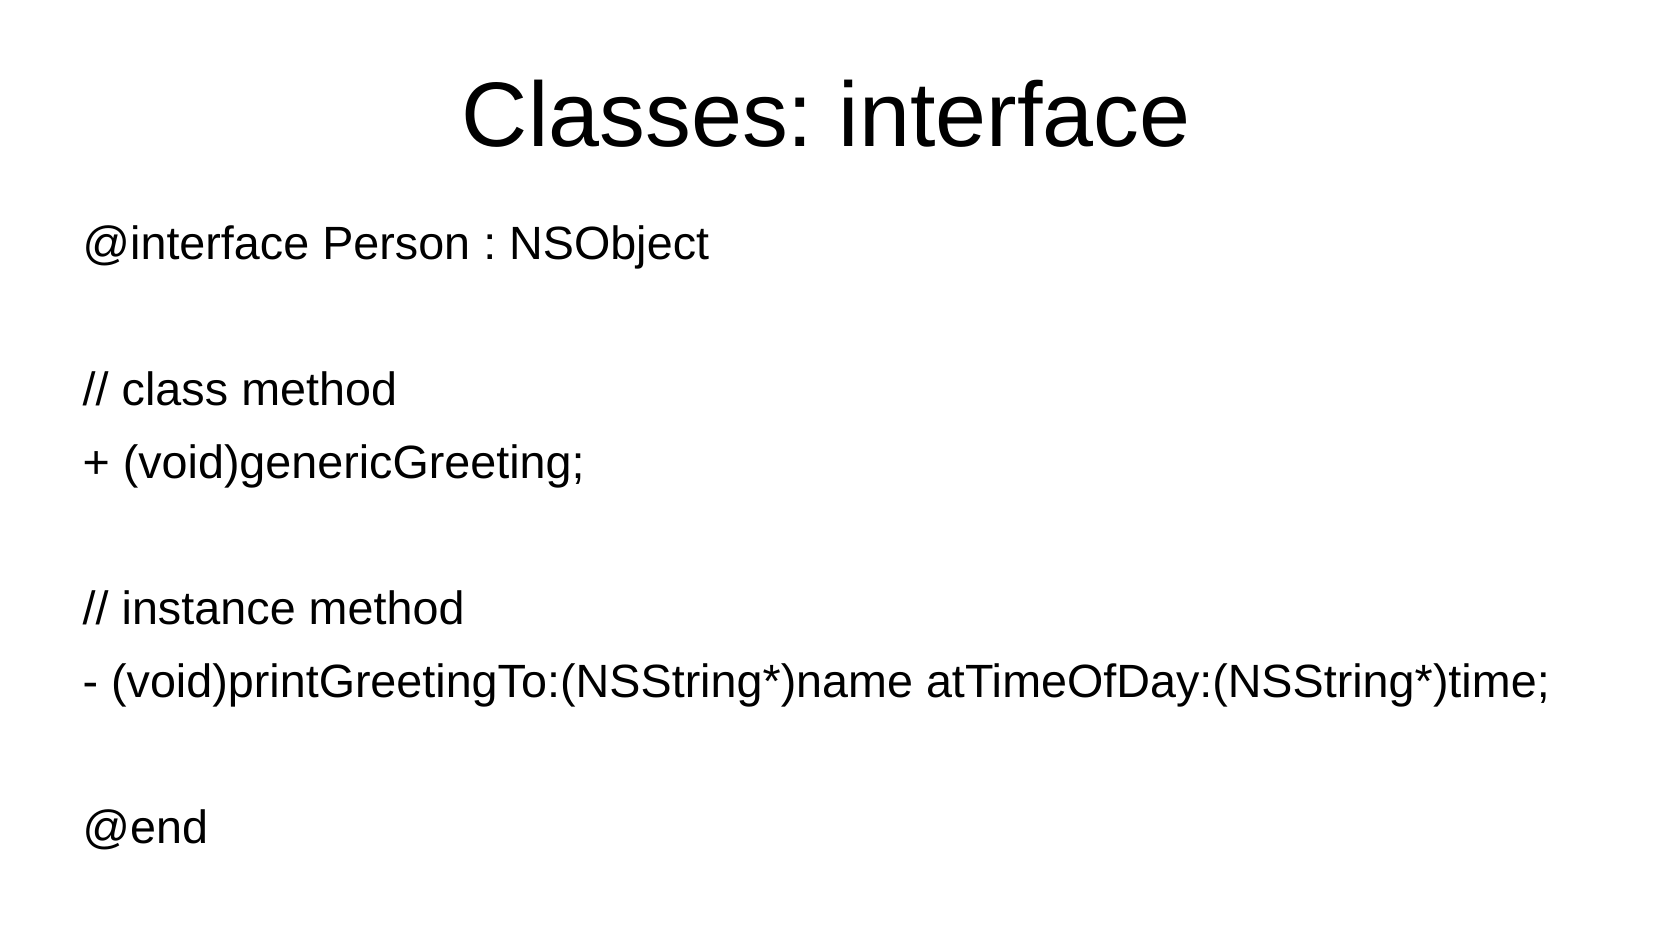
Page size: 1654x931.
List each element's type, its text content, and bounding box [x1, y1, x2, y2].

list @interface Person : NSObject // class method + (void)genericGreeting; // instance method - (void)printGreetingTo:(NSString*)name atTimeOfDay:(NSString*)time; @end [82, 217, 1571, 898]
title Classes: interface [82, 37, 1571, 193]
